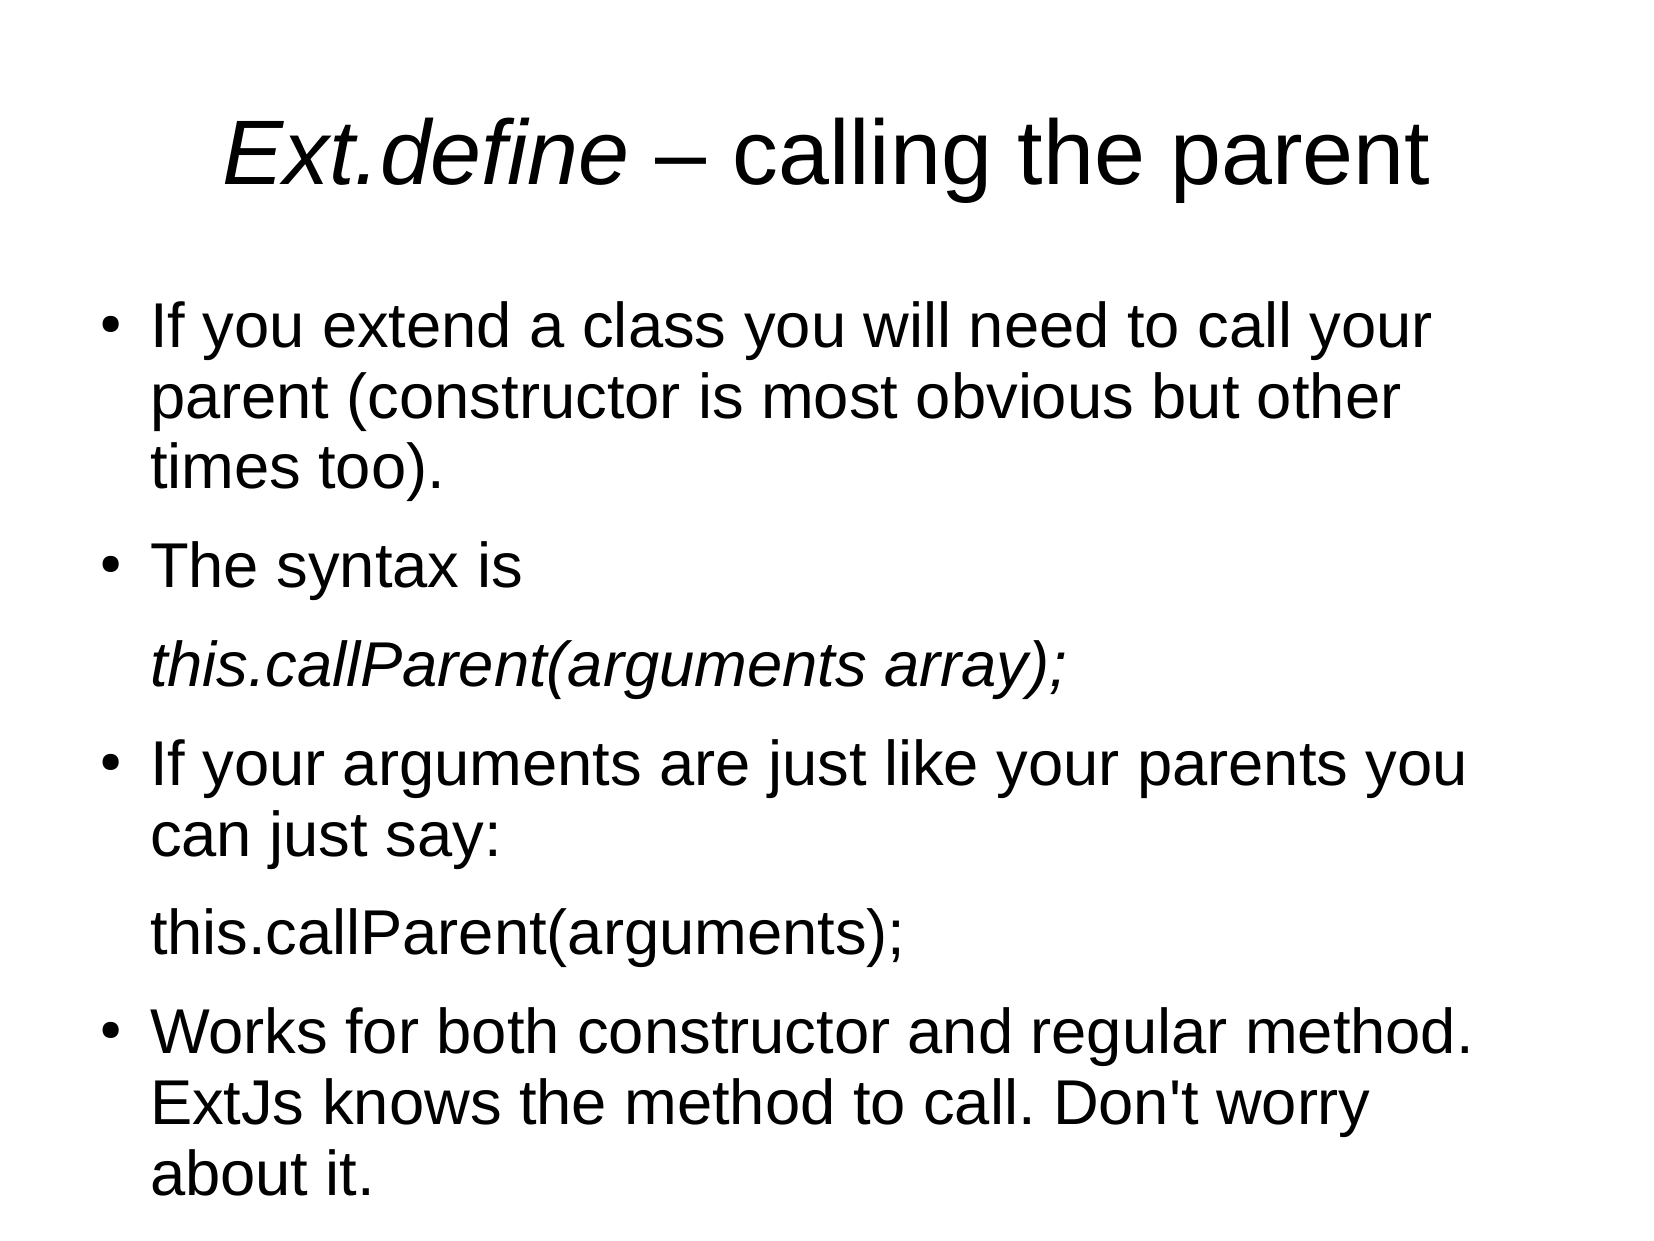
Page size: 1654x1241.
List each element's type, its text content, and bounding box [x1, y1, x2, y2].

title Ext.define – calling the parent [82, 49, 1571, 257]
list If you extend a class you will need to call your parent (constructor is most obvious but other times too). The syntax is this.callParent(arguments array); If your arguments are just like your parents you can just say: this.callParent(arguments); Works for both constructor and regular method. ExtJs knows the method to call. Don't worry about it. [82, 290, 1538, 1216]
